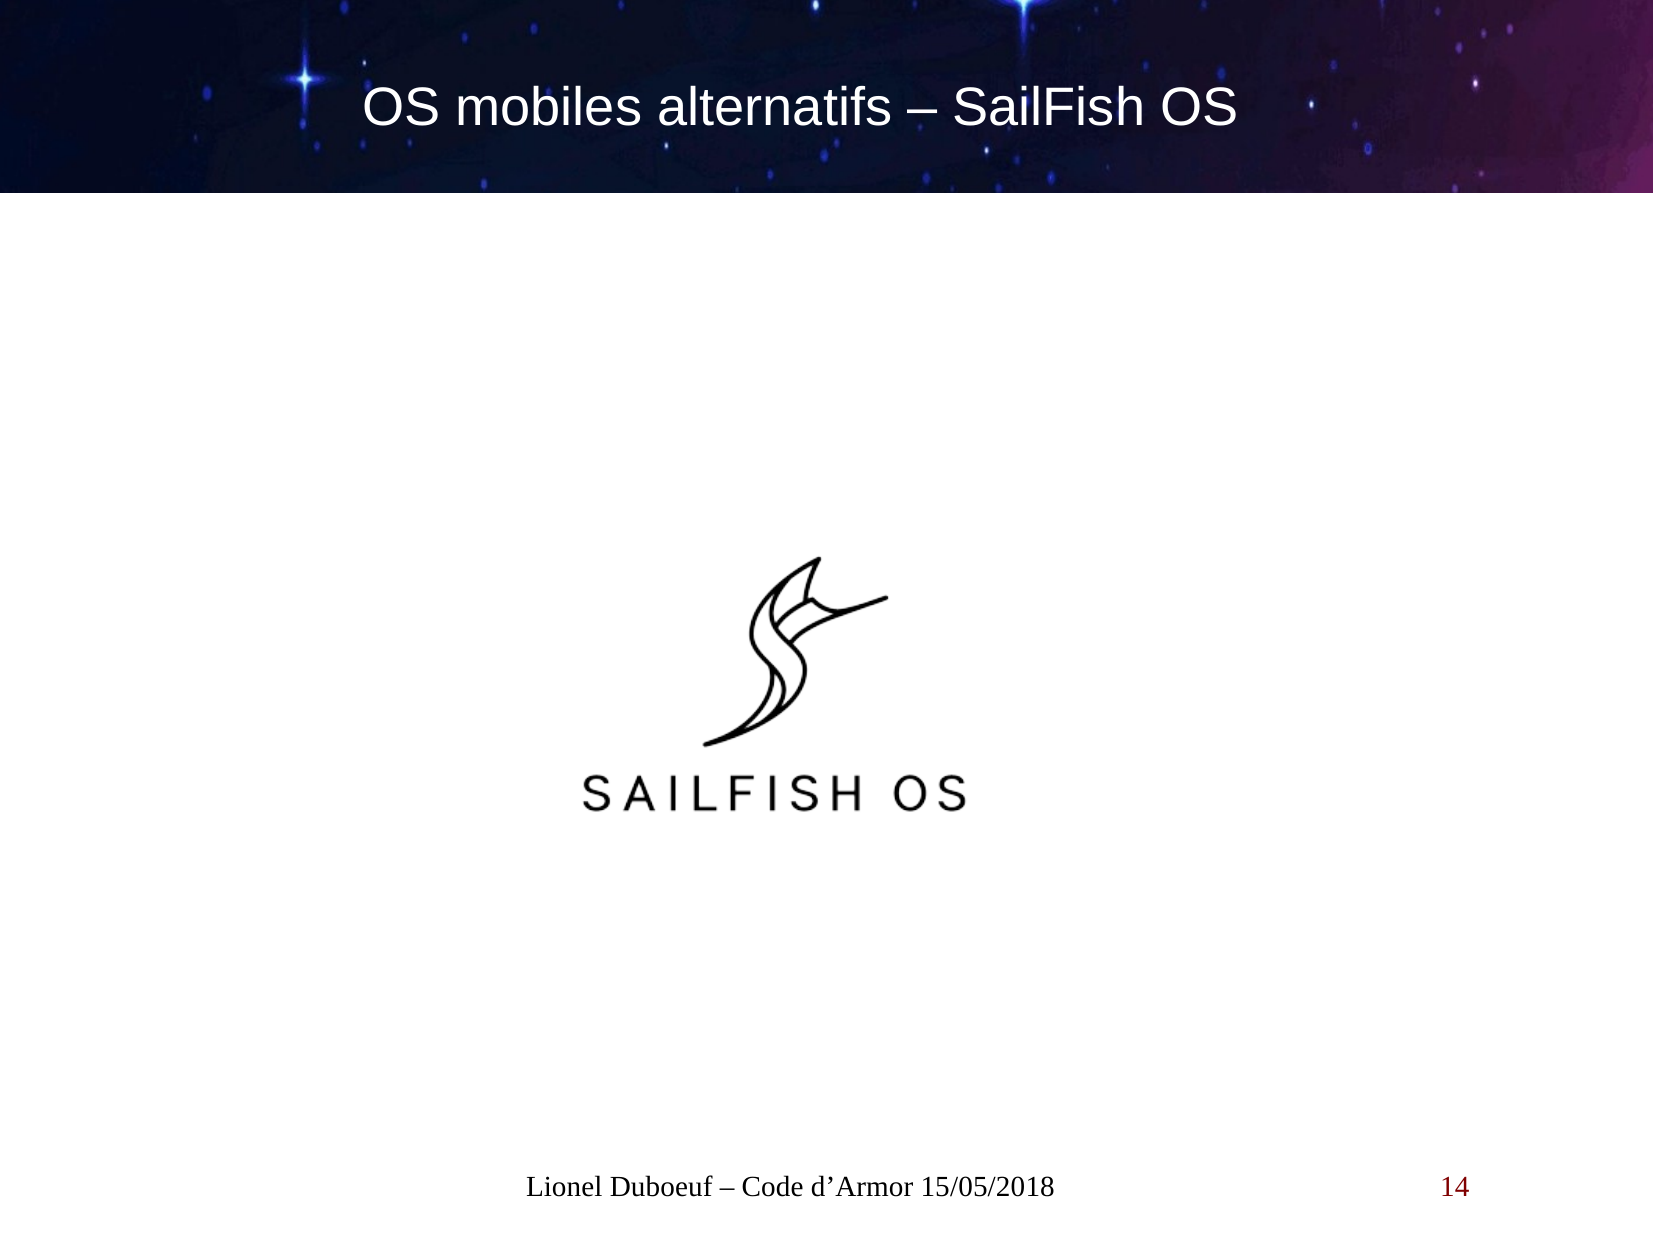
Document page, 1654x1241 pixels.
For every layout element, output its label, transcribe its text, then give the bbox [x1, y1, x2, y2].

title OS mobiles alternatifs – SailFish OS [57, 2, 1546, 211]
picture [0, 0, 1653, 193]
picture [540, 518, 1009, 871]
